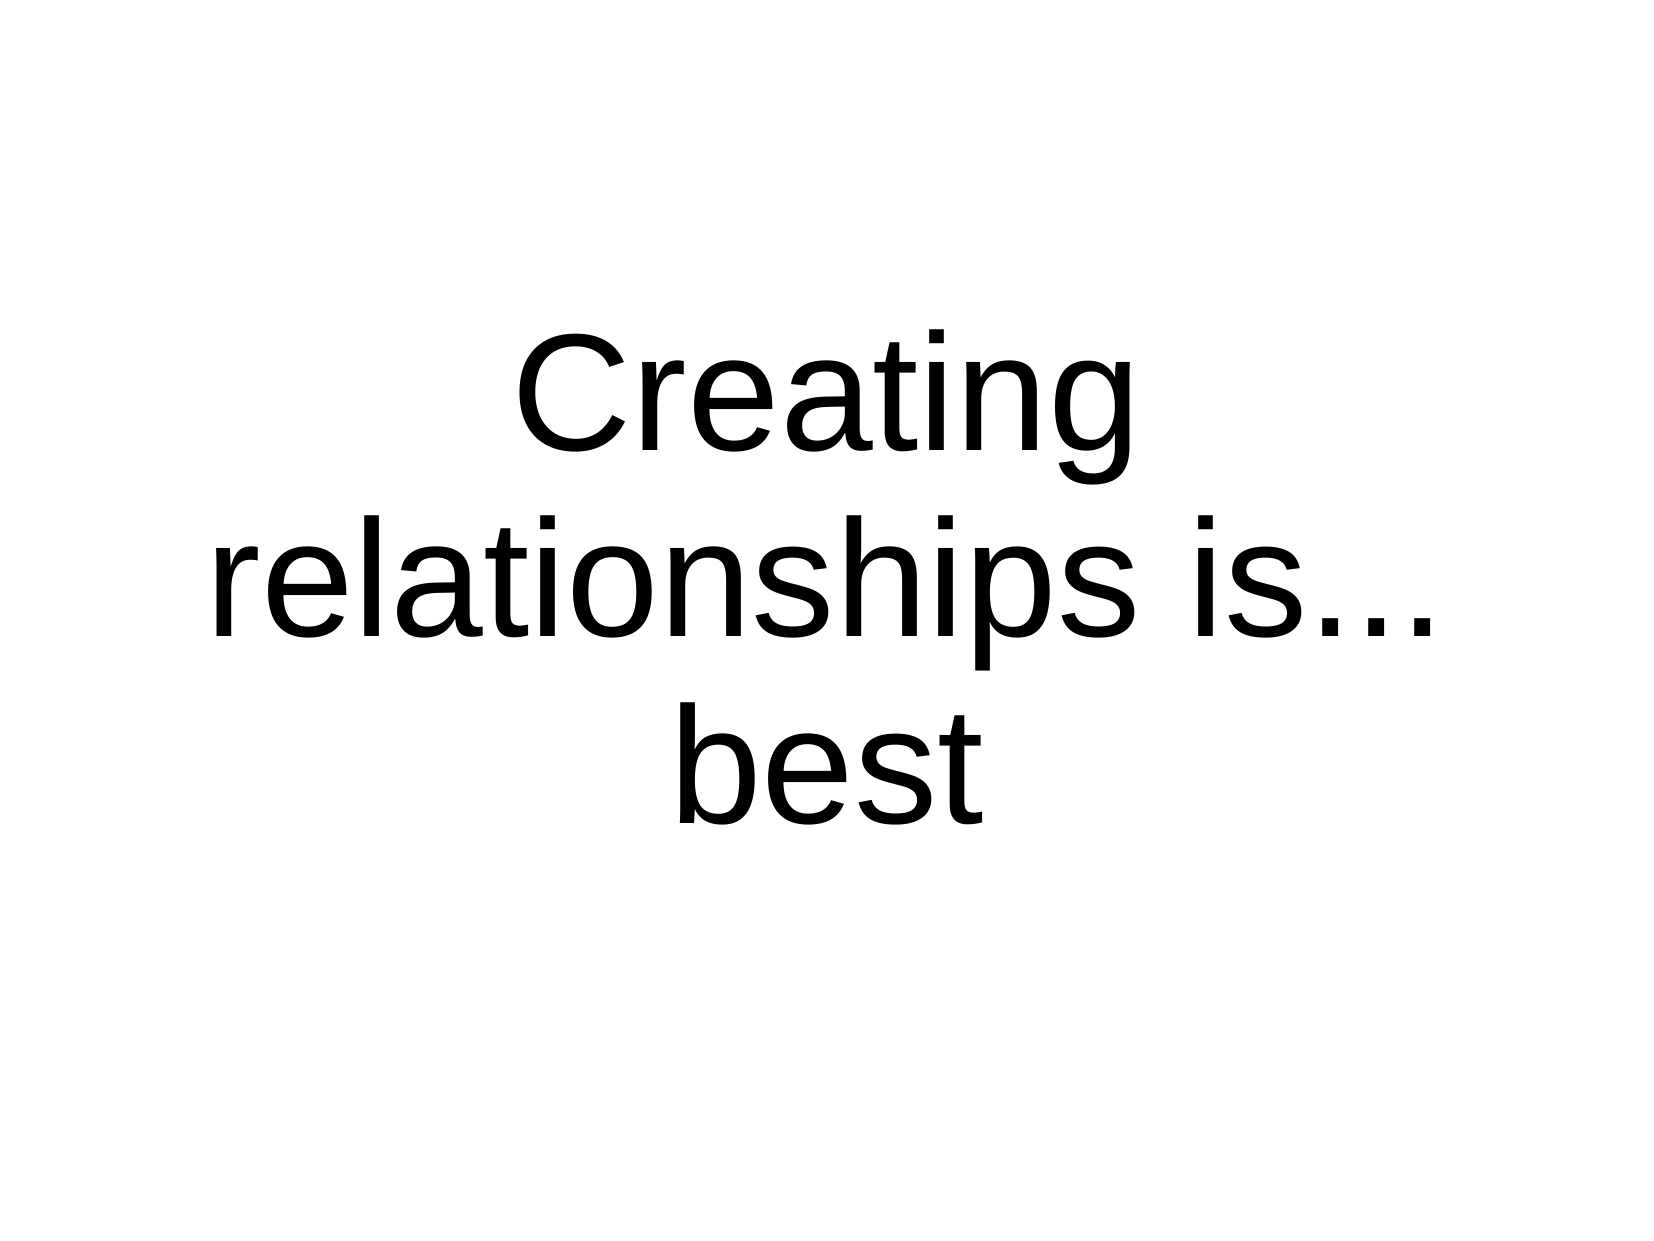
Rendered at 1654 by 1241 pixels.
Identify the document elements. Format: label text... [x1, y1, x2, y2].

subtitle Creating relationships is... best [82, 56, 1571, 1102]
